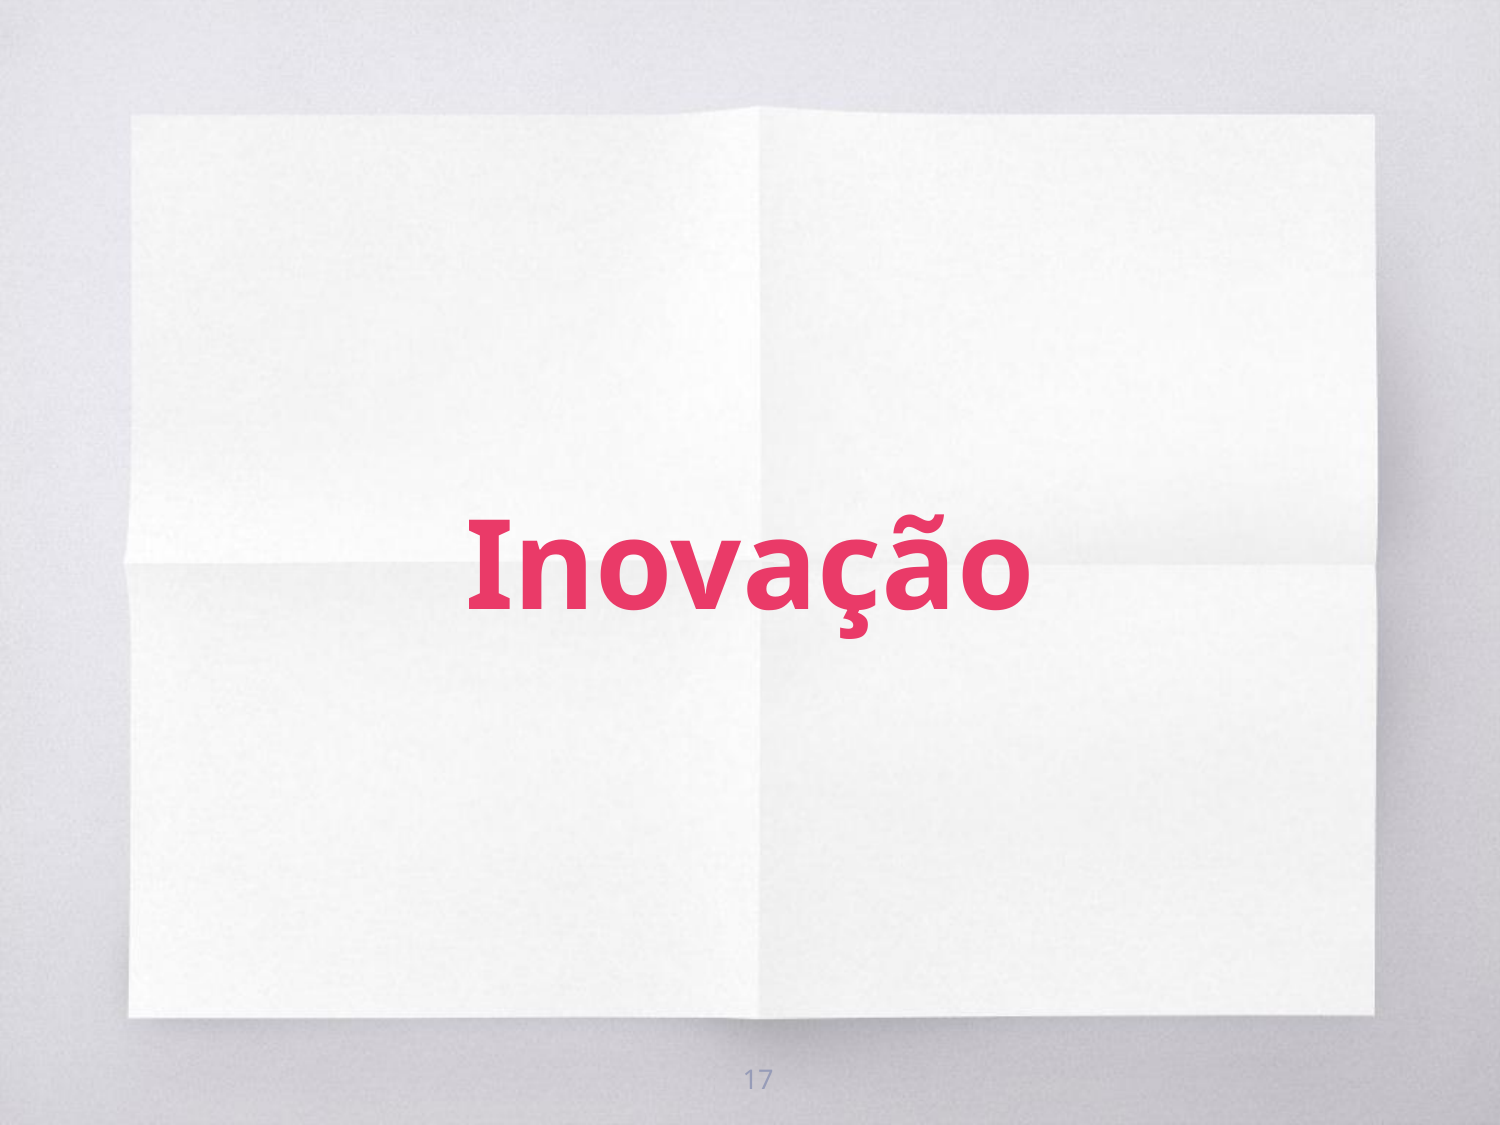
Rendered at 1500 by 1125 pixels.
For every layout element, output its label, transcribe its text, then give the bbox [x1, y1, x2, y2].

title Inovação [112, 474, 1388, 650]
picture [0, 0, 1500, 1125]
slide_number <number> [713, 1047, 804, 1113]
